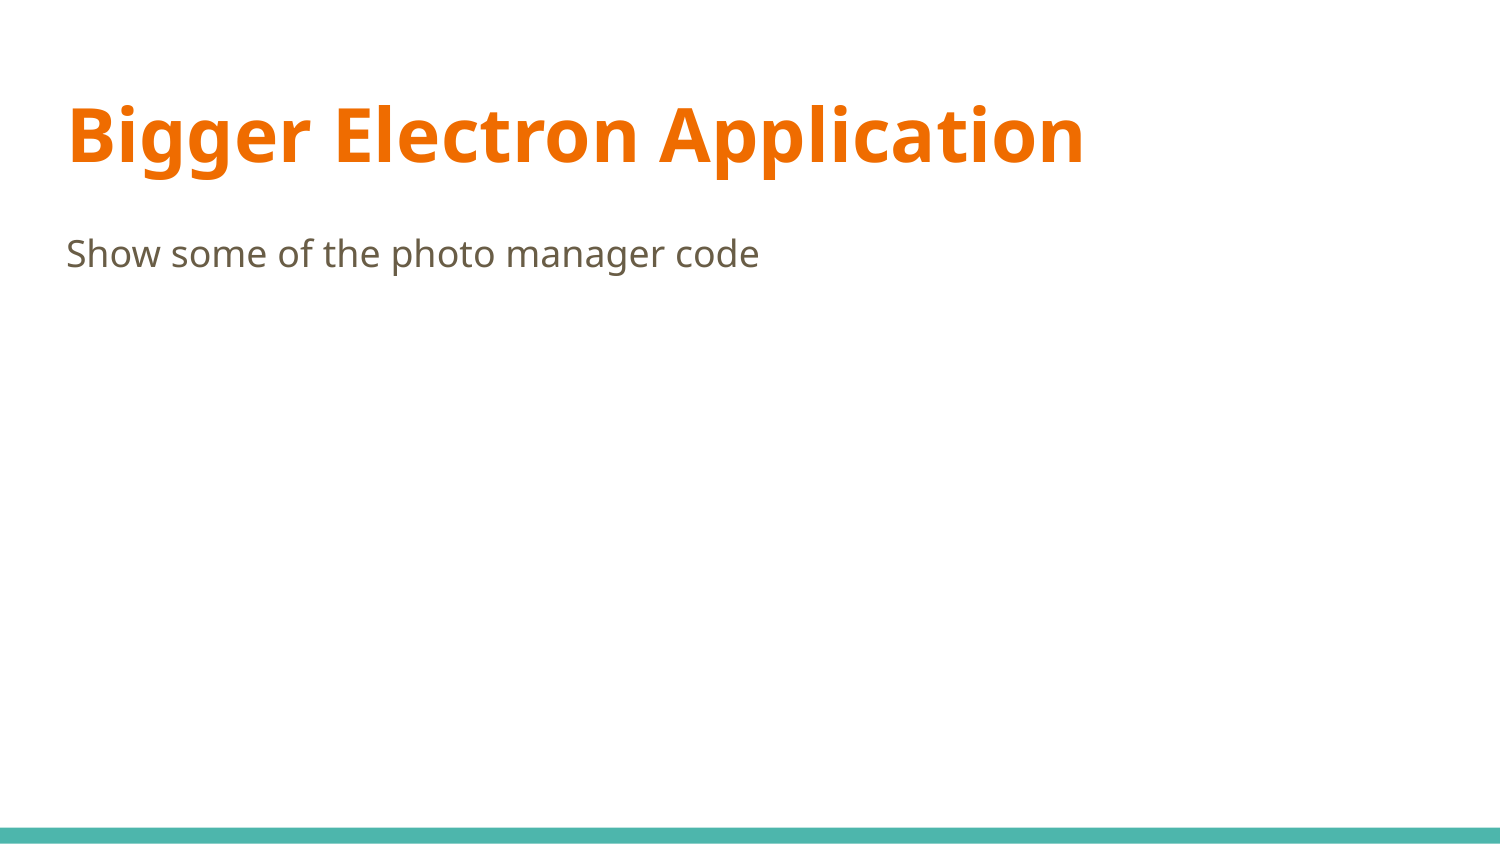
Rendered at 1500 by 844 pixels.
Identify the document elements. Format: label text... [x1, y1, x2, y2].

title Bigger Electron Application [51, 72, 1449, 189]
list Show some of the photo manager code [51, 207, 1449, 750]
